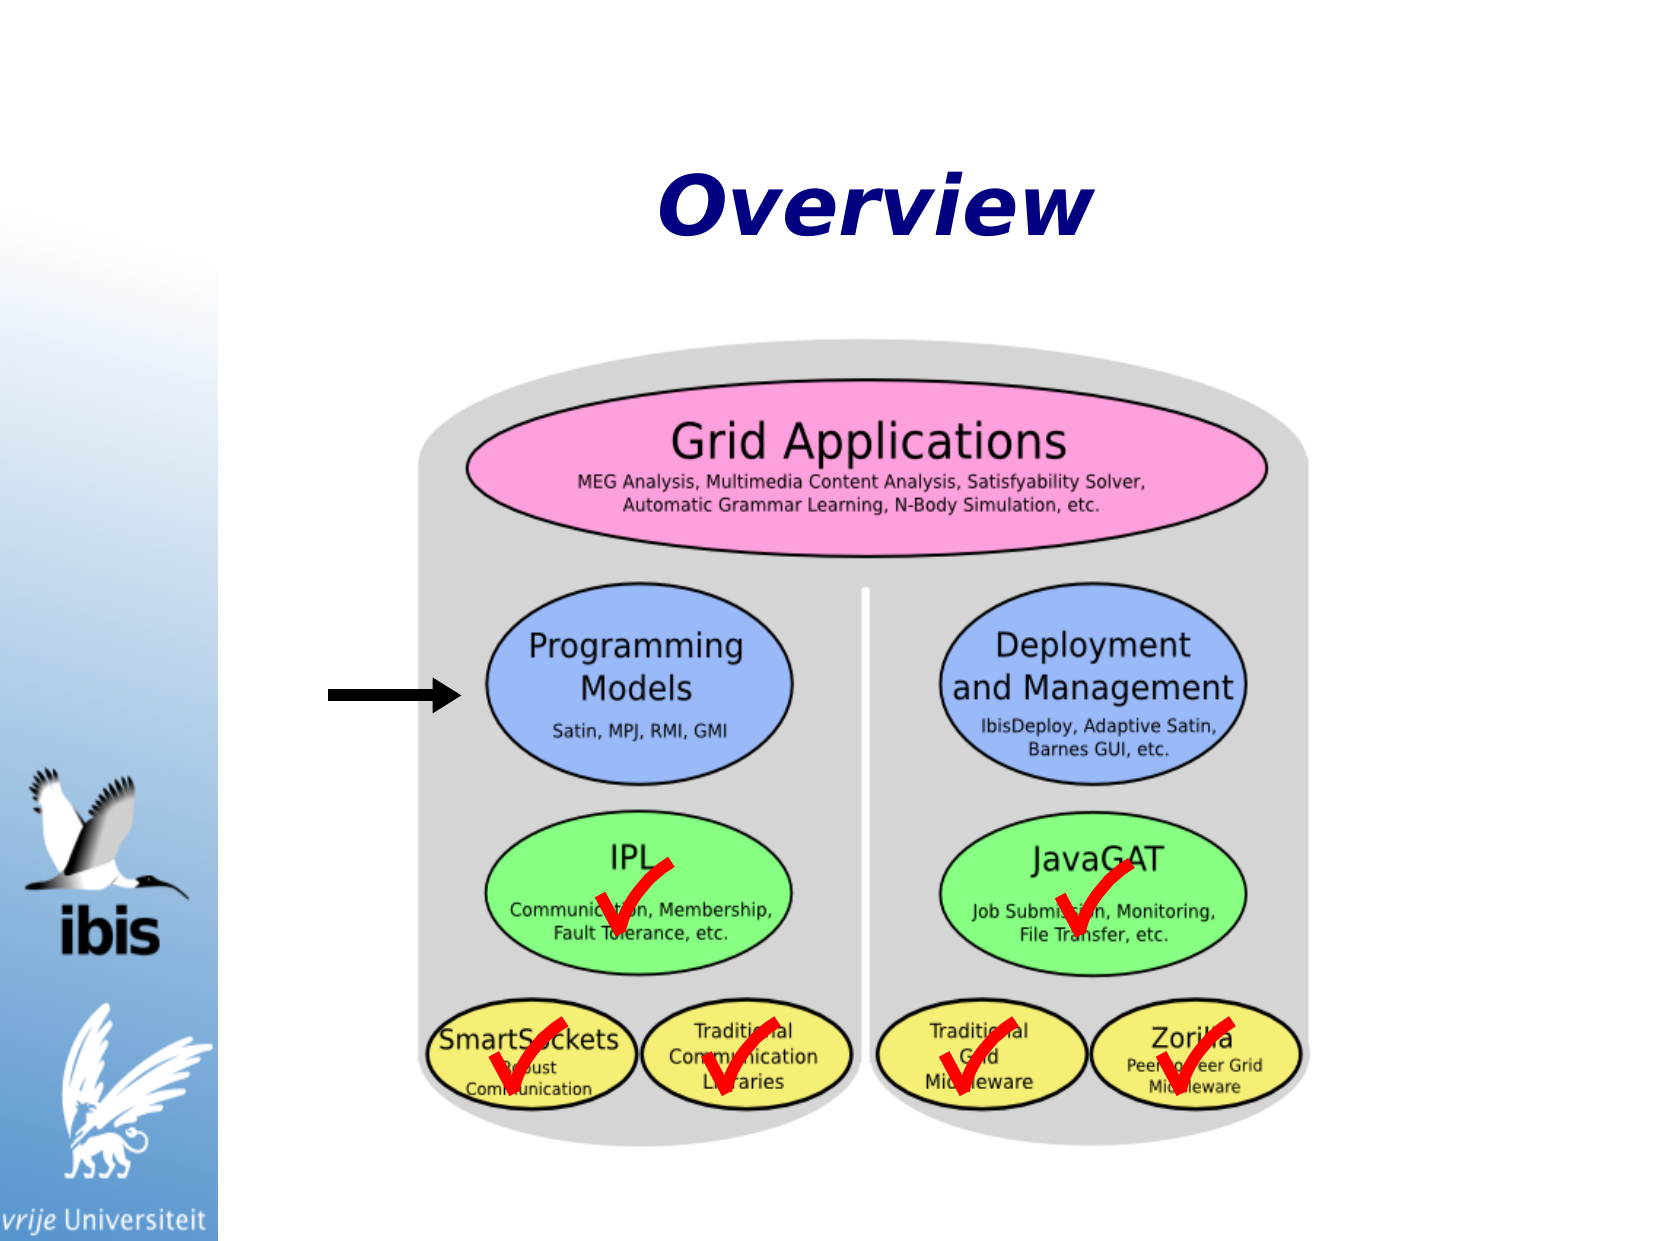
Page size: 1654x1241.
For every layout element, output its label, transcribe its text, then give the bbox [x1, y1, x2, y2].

picture [0, 0, 218, 1241]
title Overview [219, 102, 1534, 311]
picture [399, 318, 1328, 1165]
